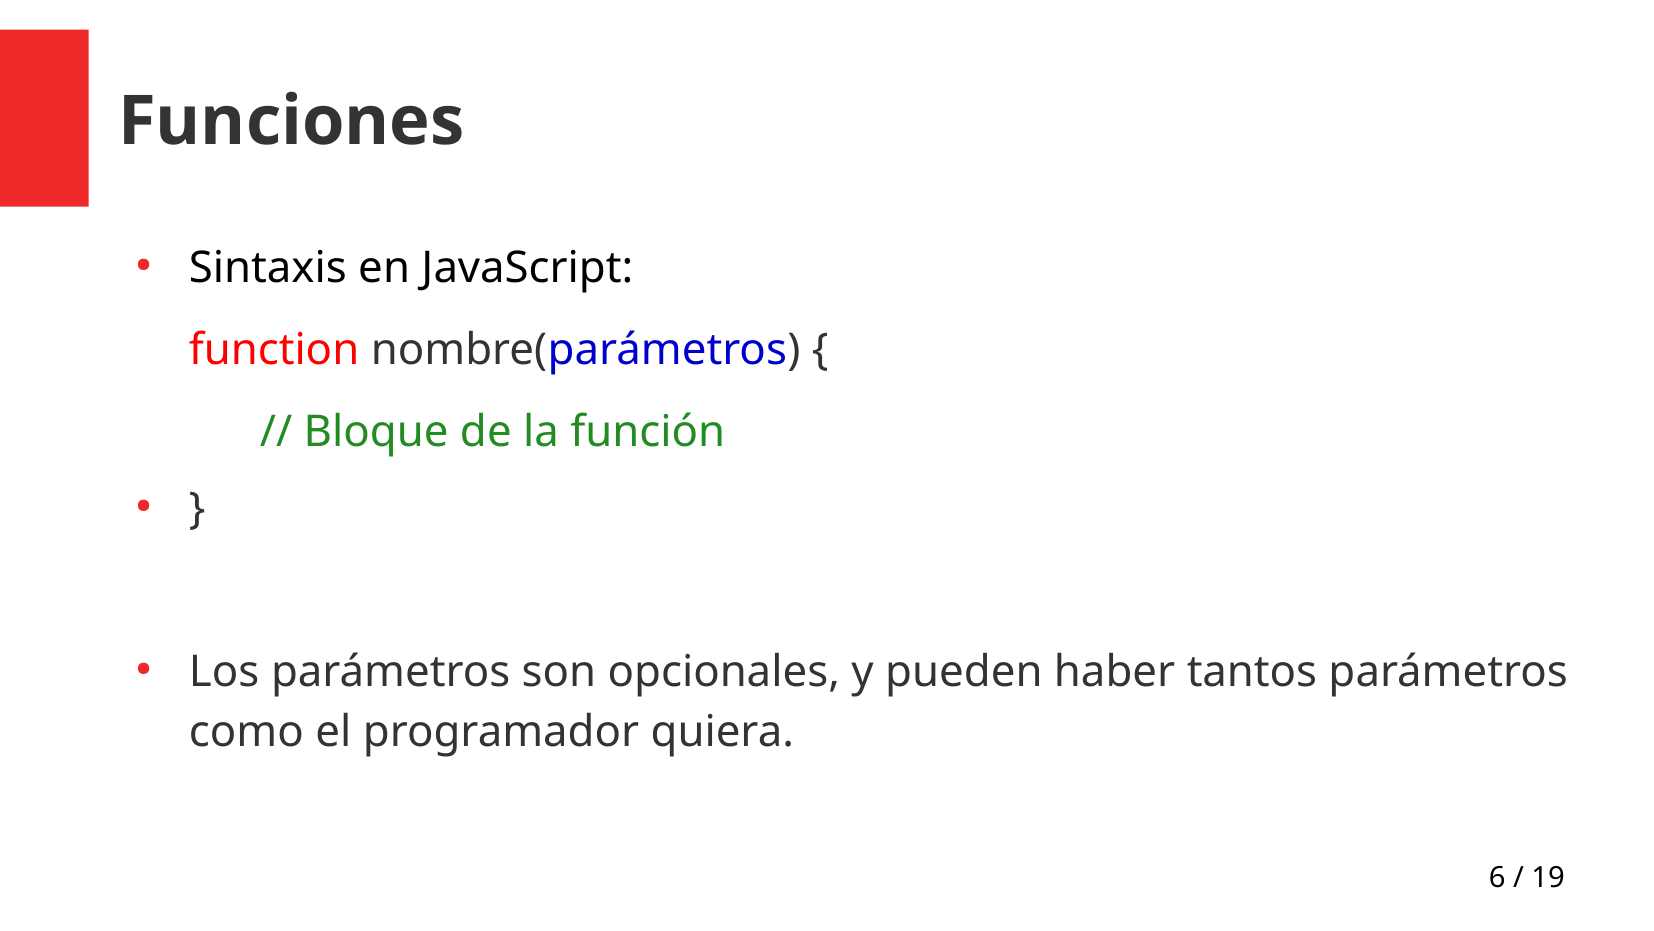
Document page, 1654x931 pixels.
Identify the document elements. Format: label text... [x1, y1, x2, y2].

list Sintaxis en JavaScript: function nombre(parámetros) { // Bloque de la función } Los parámetros son opcionales, y pueden haber tantos parámetros como el programador quiera. [118, 236, 1595, 798]
title Funciones [118, 29, 1595, 207]
